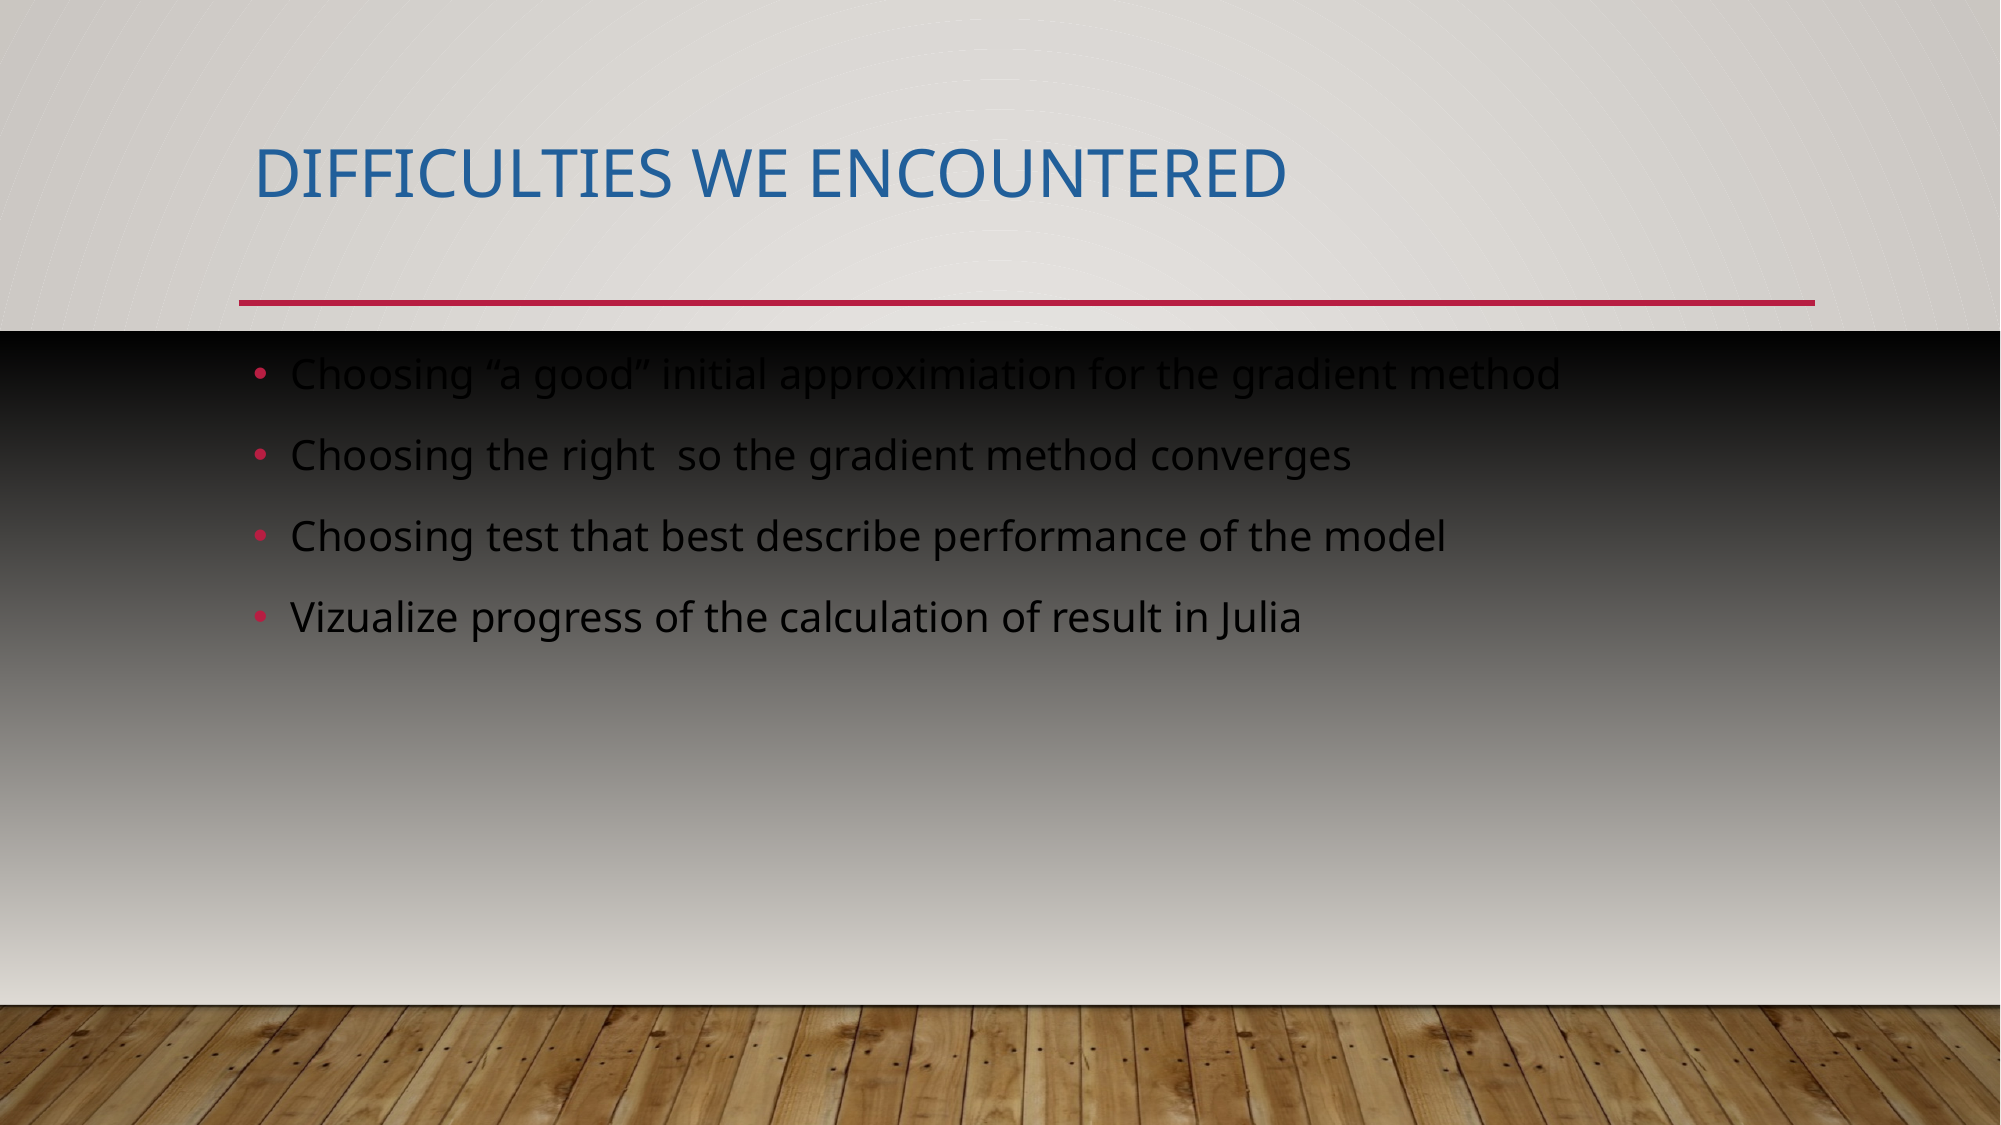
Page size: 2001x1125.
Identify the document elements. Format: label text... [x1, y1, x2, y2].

title Difficulties we encountered [238, 131, 1814, 305]
list Choosing “a good” initial approximiation for the gradient method Choosing the right so the gradient method converges Choosing test that best describe performance of the model Vizualize progress of the calculation of result in Julia [238, 330, 1814, 897]
